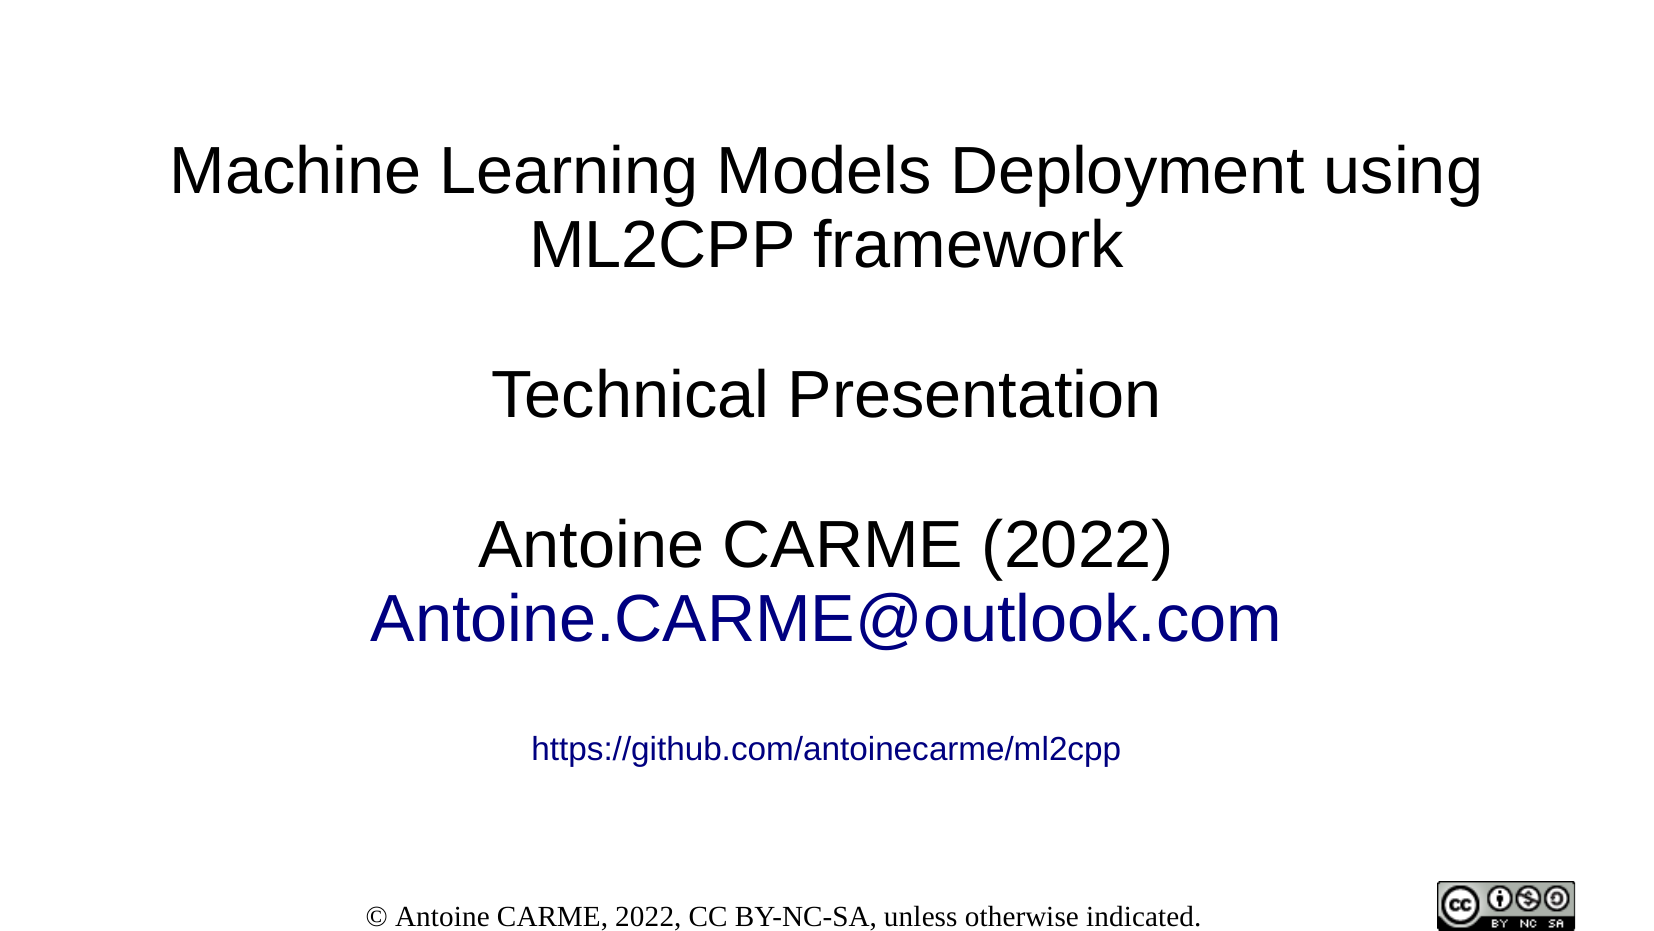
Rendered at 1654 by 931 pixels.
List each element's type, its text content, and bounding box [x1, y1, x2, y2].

subtitle Machine Learning Models Deployment using ML2CPP framework Technical Presentation Antoine CARME (2022) Antoine.CARME@outlook.com https://github.com/antoinecarme/ml2cpp [82, 132, 1571, 842]
picture [1437, 881, 1576, 931]
